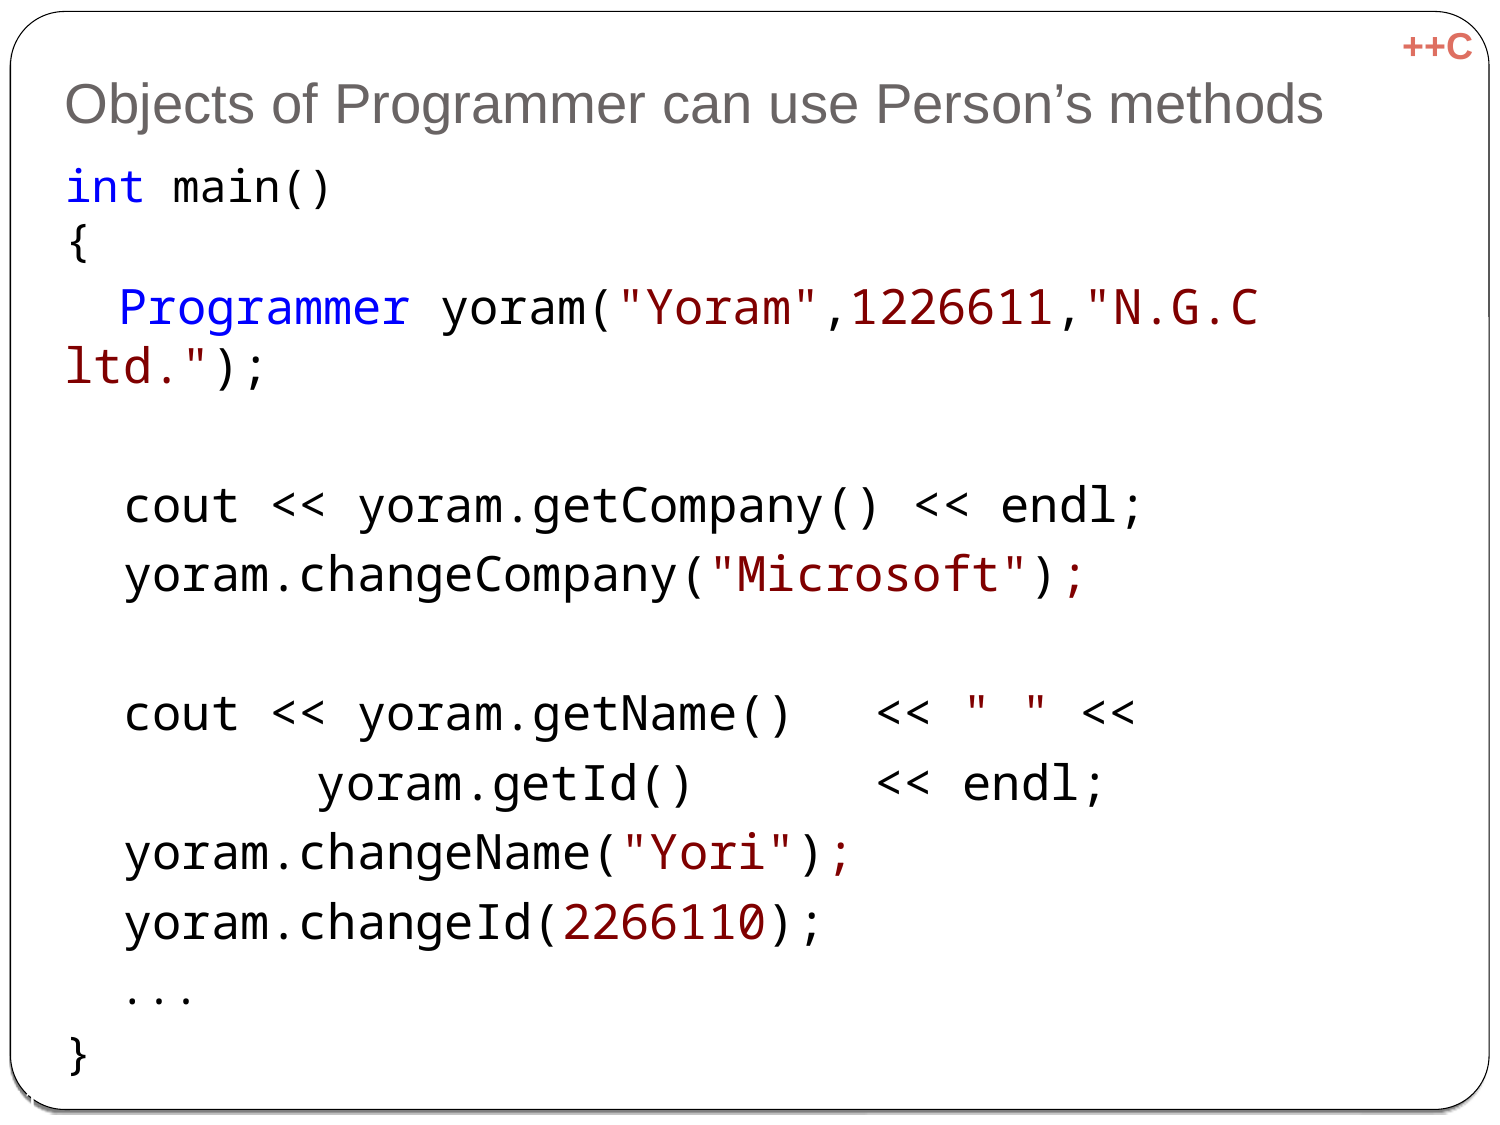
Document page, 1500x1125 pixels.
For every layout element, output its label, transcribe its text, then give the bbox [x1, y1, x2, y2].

title Objects of Programmer can use Person’s methods [50, 45, 1450, 149]
slide_number <number> [0, 1074, 50, 1125]
list int main() { Programmer yoram("Yoram",1226611,"N.G.C ltd."); cout << yoram.getCompany() << endl; yoram.changeCompany("Microsoft"); cout << yoram.getName() << " " << yoram.getId() << endl; yoram.changeName("Yori"); yoram.changeId(2266110); ... } [50, 149, 1450, 1088]
